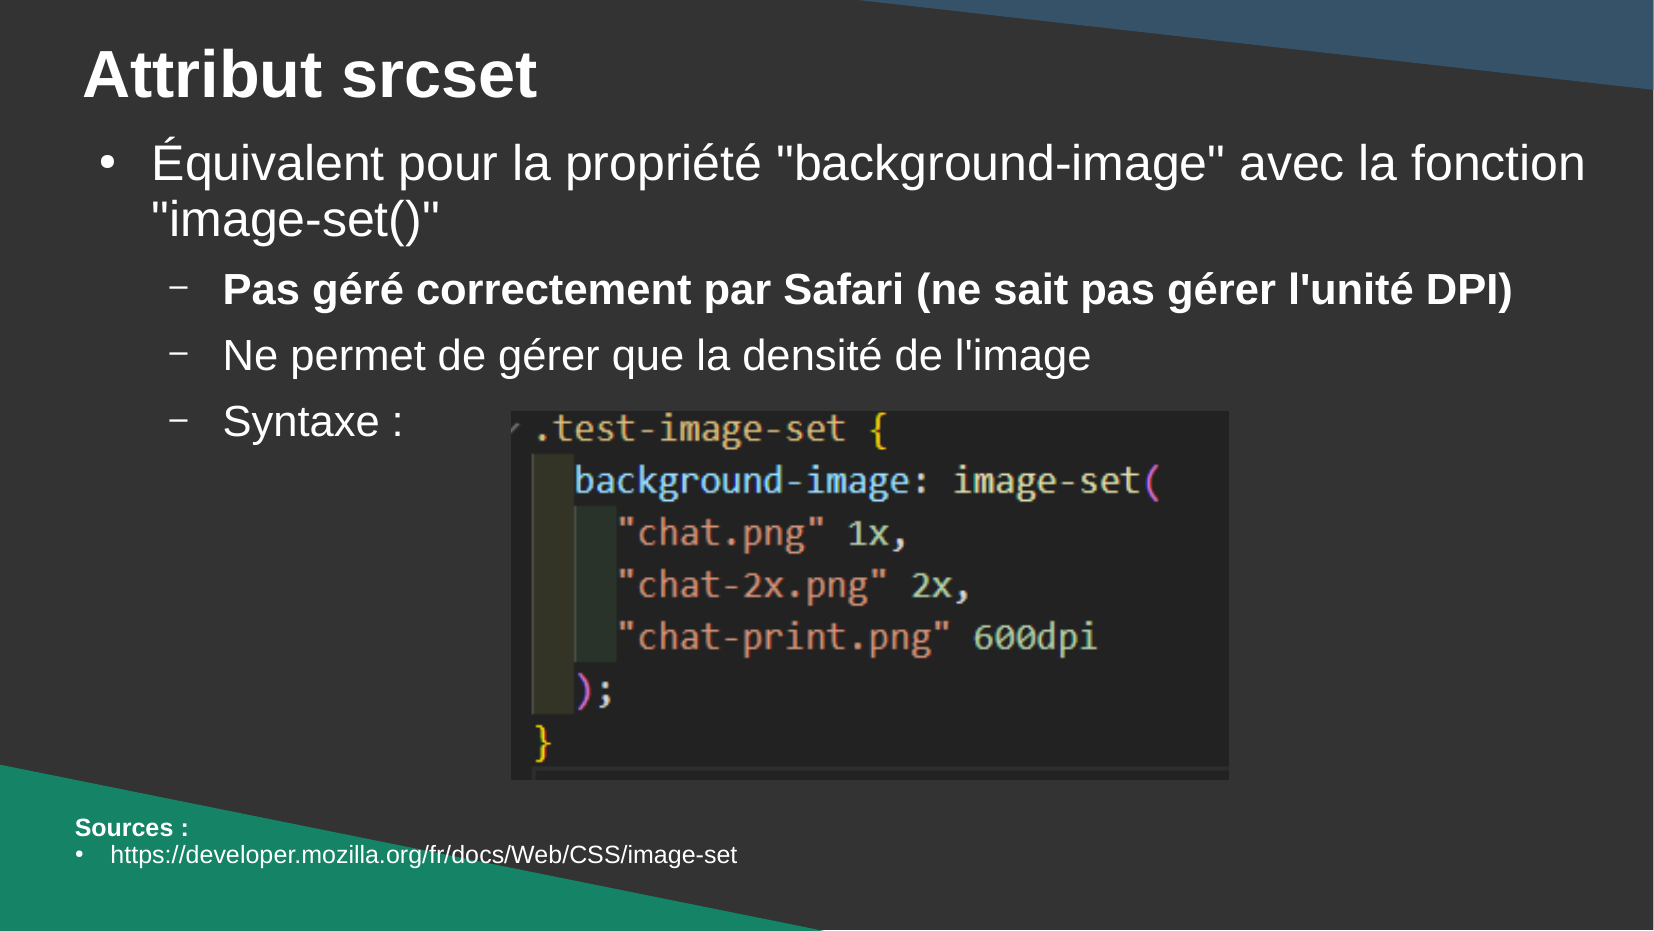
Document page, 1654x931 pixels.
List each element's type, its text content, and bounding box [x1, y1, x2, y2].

title Attribut srcset [82, 37, 1571, 122]
picture [511, 411, 1229, 780]
text_box [0, 764, 200, 931]
list Équivalent pour la propriété "background-image" avec la fonction "image-set()" Pas géré correctement par Safari (ne sait pas gérer l'unité DPI) Ne permet de gérer que la densité de l'image Syntaxe : [80, 135, 1605, 479]
text_box [857, 0, 1654, 90]
text_box Sources : https://developer.mozilla.org/fr/docs/Web/CSS/image-set [60, 805, 1546, 931]
